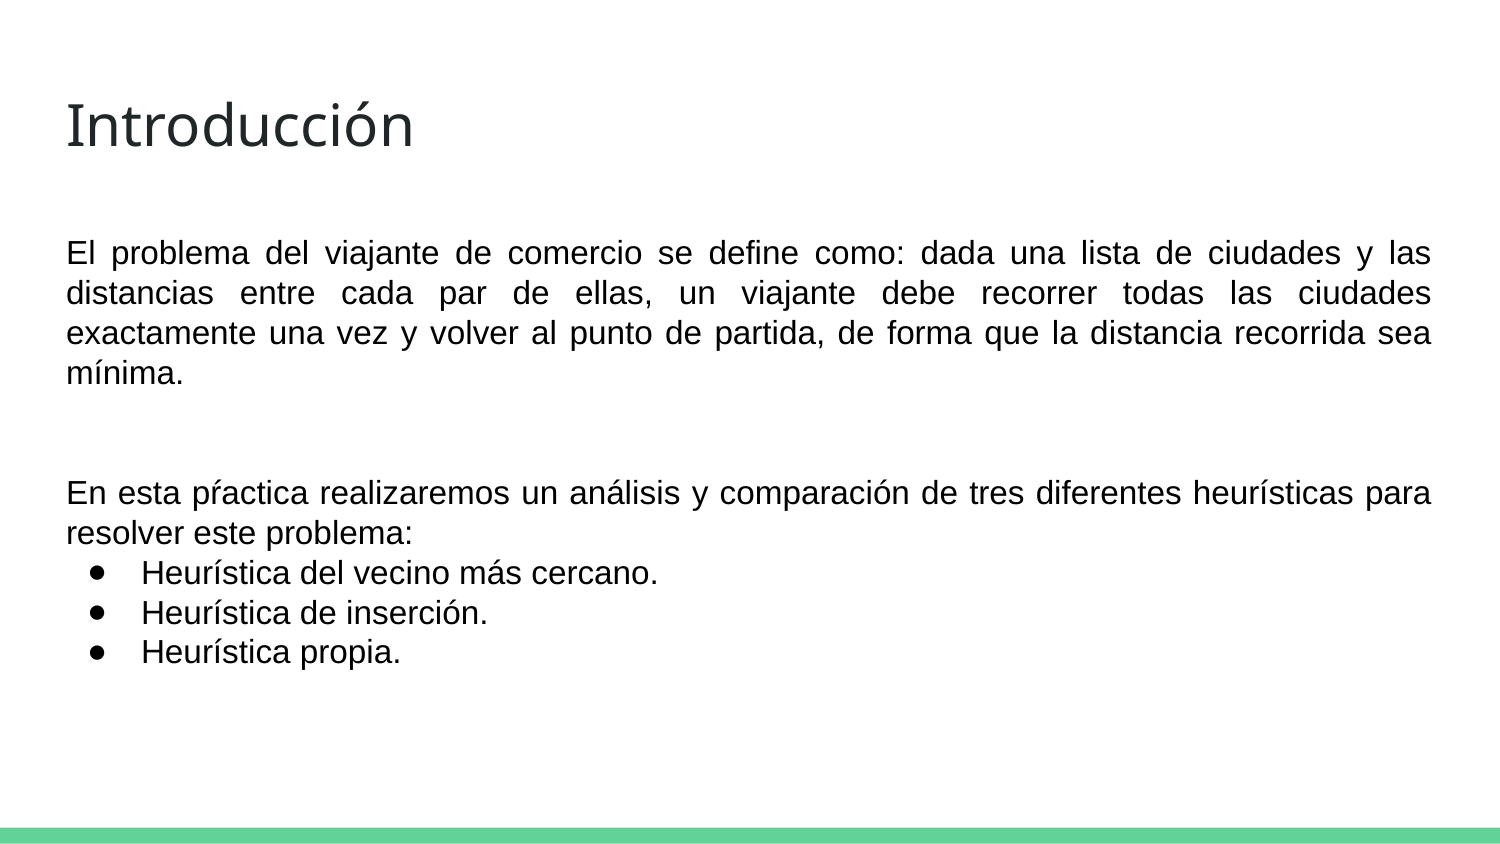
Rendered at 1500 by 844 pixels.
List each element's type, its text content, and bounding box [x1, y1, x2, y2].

title Introducción [51, 72, 1449, 167]
list El problema del viajante de comercio se define como: dada una lista de ciudades y las distancias entre cada par de ellas, un viajante debe recorrer todas las ciudades exactamente una vez y volver al punto de partida, de forma que la distancia recorrida sea mínima. En esta pŕactica realizaremos un análisis y comparación de tres diferentes heurísticas para resolver este problema: Heurística del vecino más cercano. Heurística de inserción. Heurística propia. [51, 189, 1449, 750]
